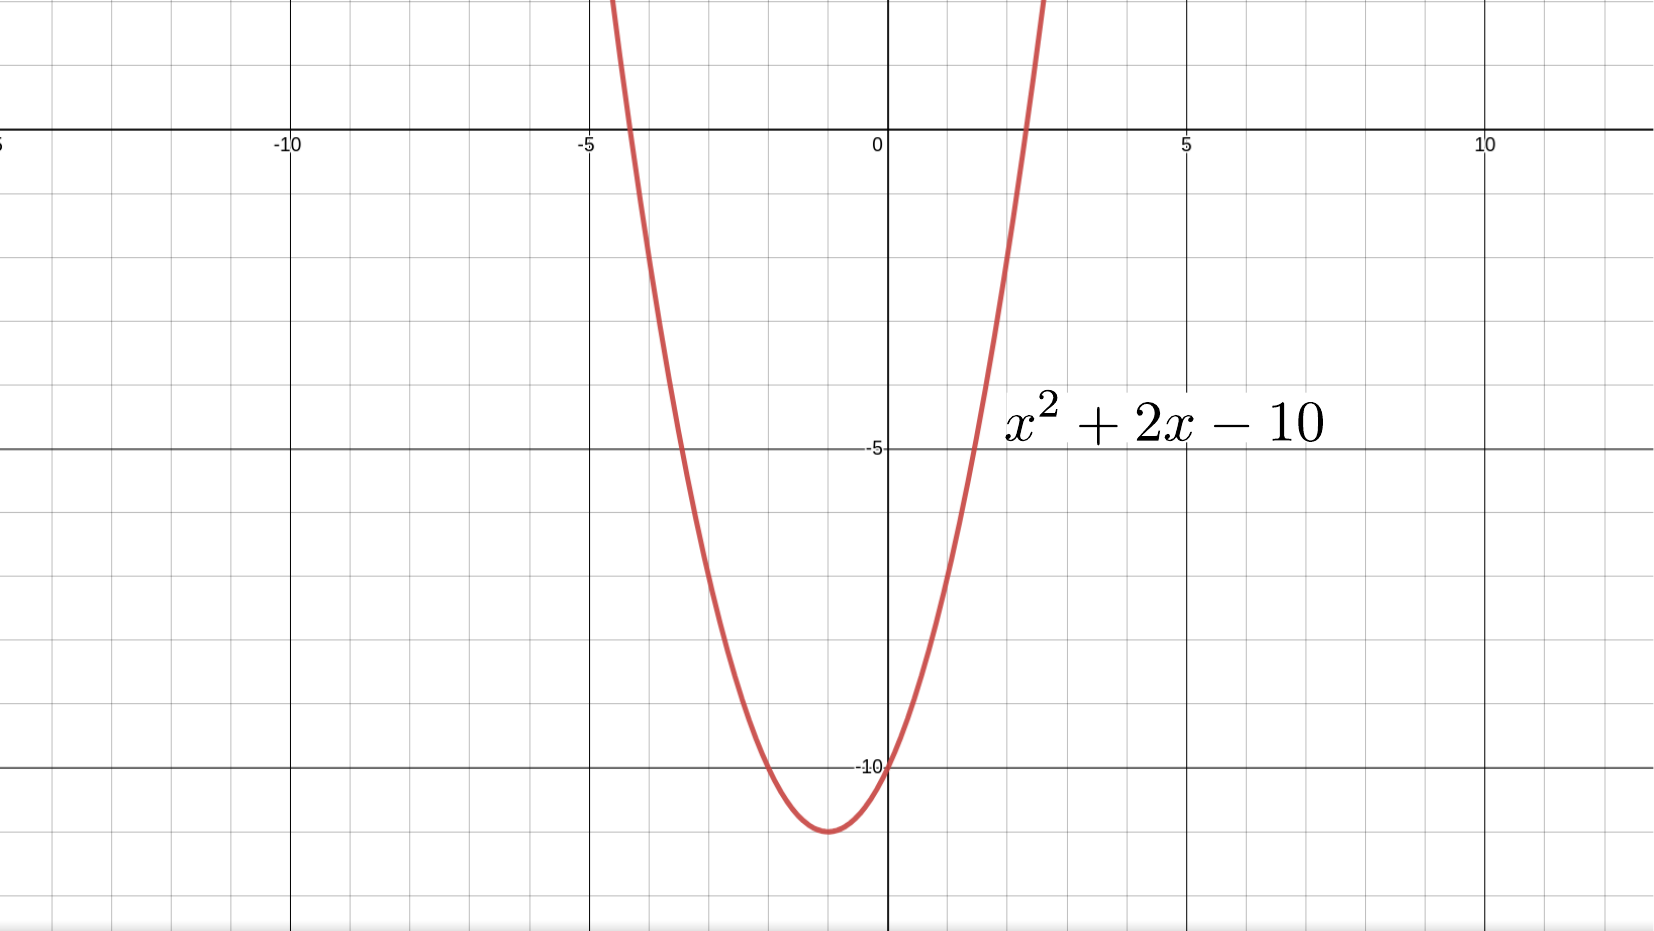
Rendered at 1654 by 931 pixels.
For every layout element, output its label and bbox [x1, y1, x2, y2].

picture [0, 0, 1654, 931]
text_box [1005, 389, 1323, 446]
